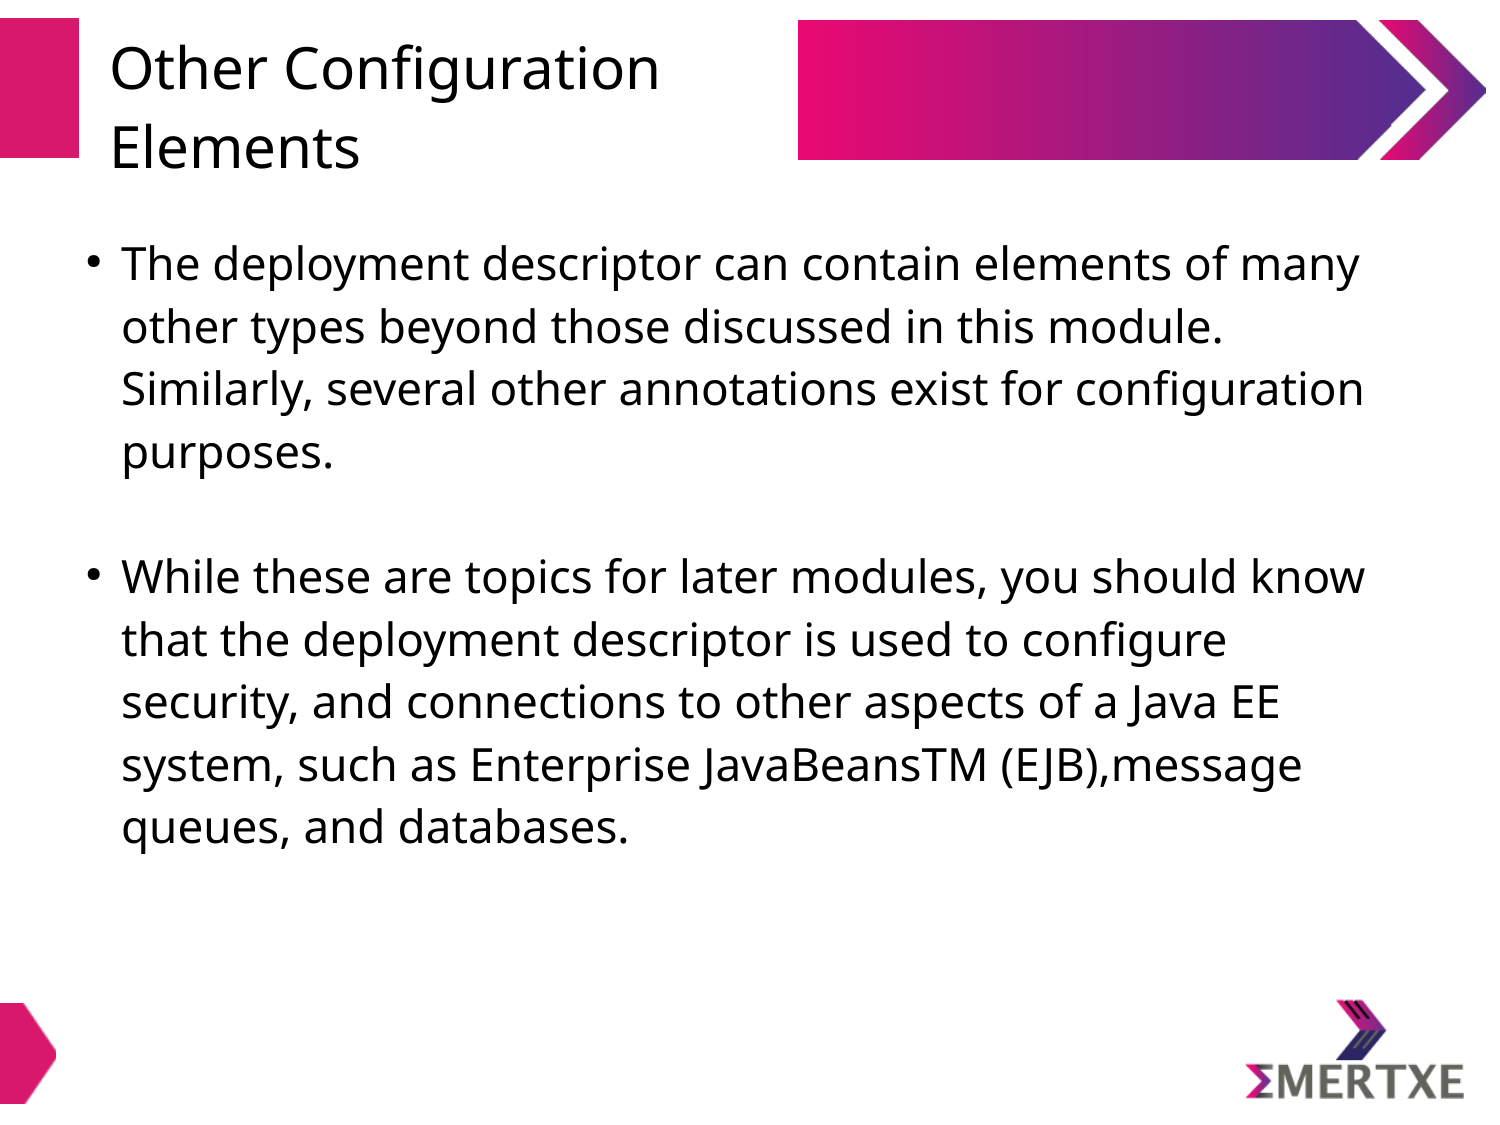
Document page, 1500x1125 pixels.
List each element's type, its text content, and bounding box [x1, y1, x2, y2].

picture [798, 20, 1486, 160]
text_box The deployment descriptor can contain elements of many other types beyond those discussed in this module. Similarly, several other annotations exist for configuration purposes. While these are topics for later modules, you should know that the deployment descriptor is used to configure security, and connections to other aspects of a Java EE system, such as Enterprise JavaBeansTM (EJB),message queues, and databases. [70, 224, 1418, 775]
picture [1245, 996, 1465, 1099]
text_box Other Configuration Elements [94, 20, 745, 171]
